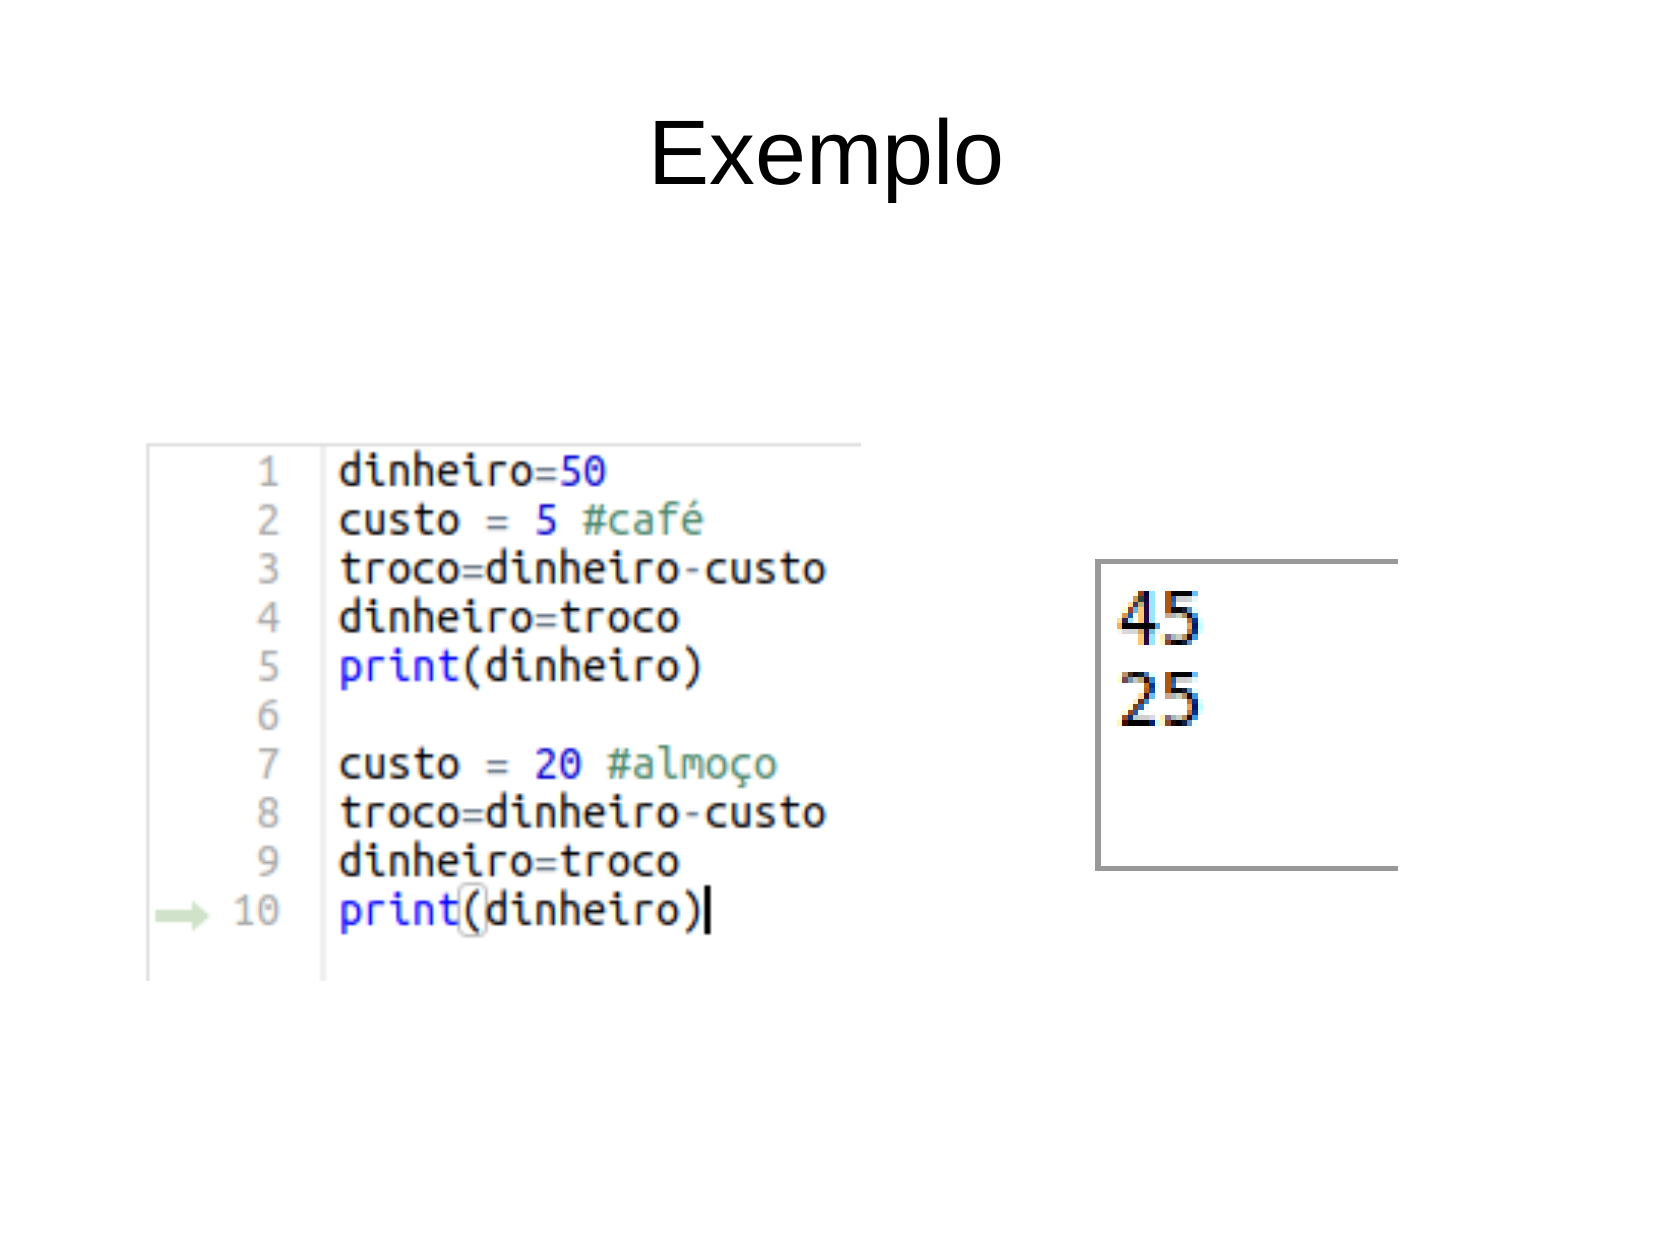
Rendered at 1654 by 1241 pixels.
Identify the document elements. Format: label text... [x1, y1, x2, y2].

title Exemplo [82, 49, 1571, 257]
picture [1074, 543, 1398, 888]
picture [129, 426, 861, 981]
